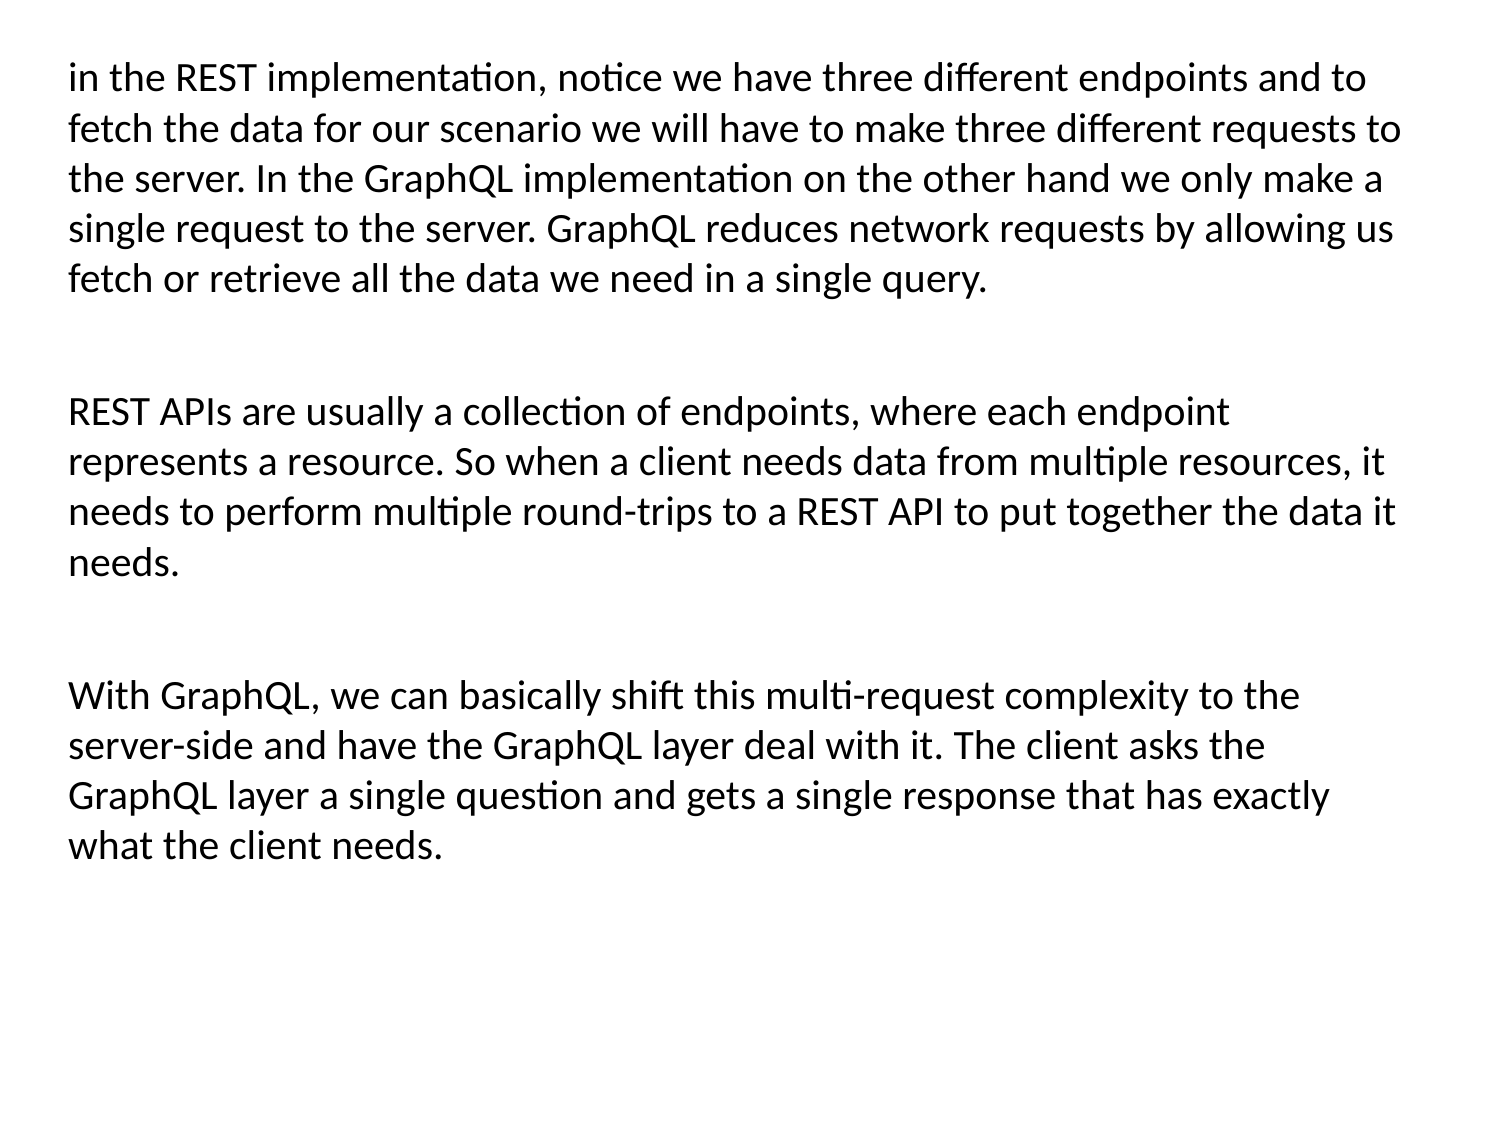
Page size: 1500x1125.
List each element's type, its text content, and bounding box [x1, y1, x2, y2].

list in the REST implementation, notice we have three different endpoints and to fetch the data for our scenario we will have to make three different requests to the server. In the GraphQL implementation on the other hand we only make a single request to the server. GraphQL reduces network requests by allowing us fetch or retrieve all the data we need in a single query. REST APIs are usually a collection of endpoints, where each endpoint represents a resource. So when a client needs data from multiple resources, it needs to perform multiple round-trips to a REST API to put together the data it needs. With GraphQL, we can basically shift this multi-request complexity to the server-side and have the GraphQL layer deal with it. The client asks the GraphQL layer a single question and gets a single response that has exactly what the client needs. [53, 42, 1426, 1005]
